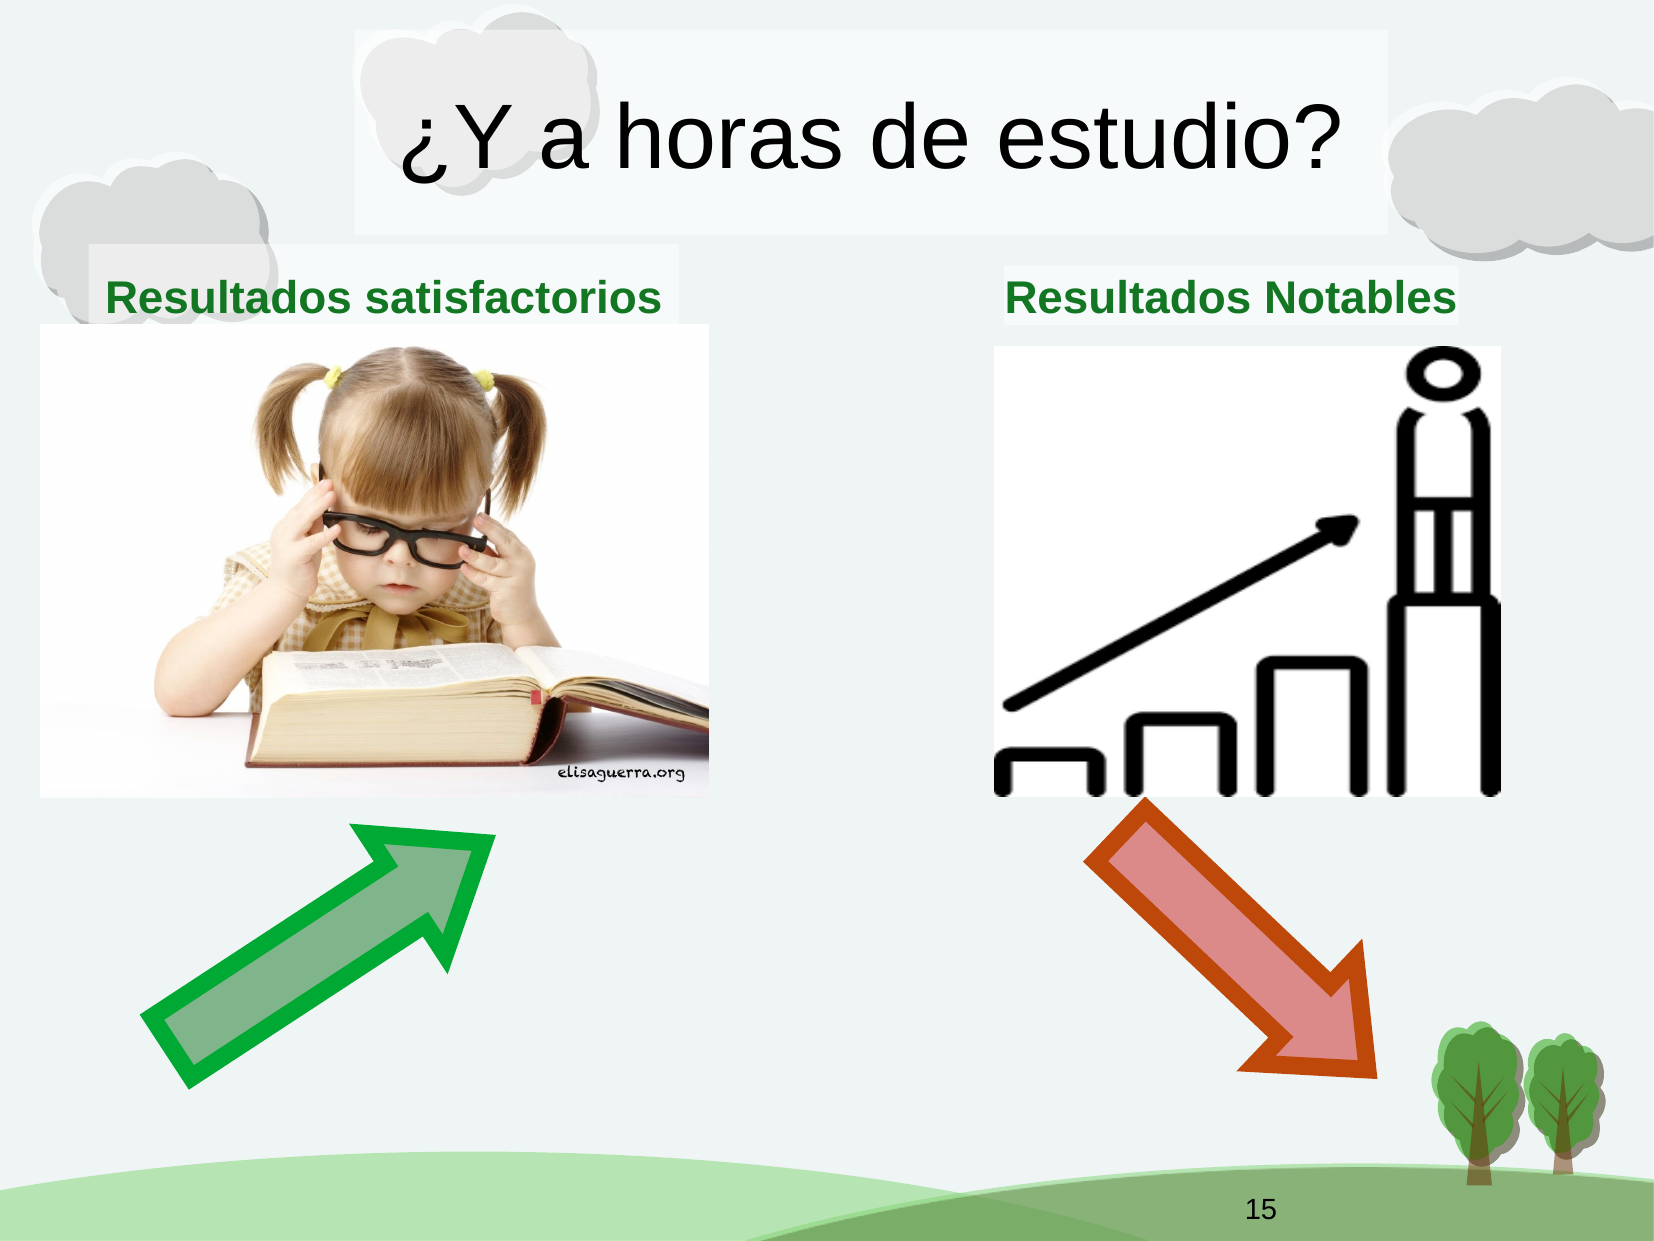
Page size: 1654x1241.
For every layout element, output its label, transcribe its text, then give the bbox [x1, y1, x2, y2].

title Resultados Notables [1003, 265, 1459, 325]
picture [40, 324, 709, 798]
text_box [1095, 808, 1368, 1070]
title ¿Y a horas de estudio? [354, 29, 1388, 235]
title Resultados satisfactorios [88, 243, 680, 347]
picture [994, 346, 1501, 797]
text_box [151, 833, 484, 1078]
text_box [1244, 1190, 1630, 1241]
